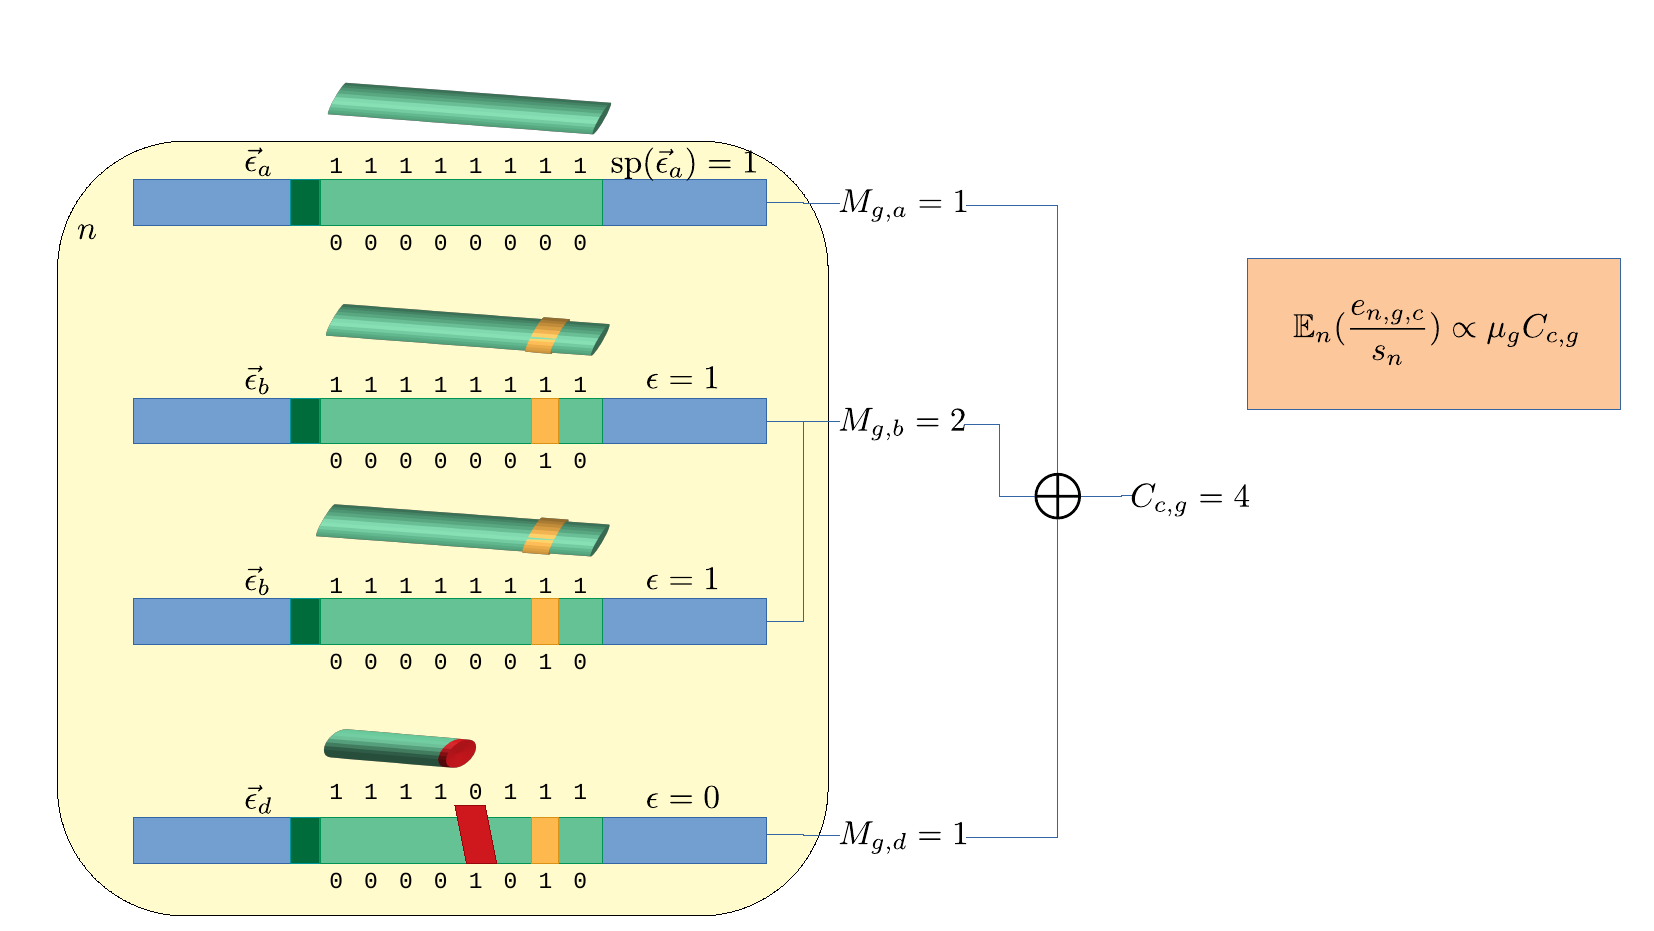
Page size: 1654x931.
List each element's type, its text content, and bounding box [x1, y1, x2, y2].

text_box 00000010 [314, 442, 607, 484]
text_box [951, 408, 965, 431]
text_box [1234, 484, 1250, 507]
text_box [57, 141, 829, 916]
text_box [893, 419, 904, 436]
text_box [955, 189, 967, 213]
text_box [1174, 501, 1187, 517]
text_box 11111111 [314, 566, 607, 608]
text_box 00000000 [314, 223, 607, 265]
text_box [1131, 483, 1156, 508]
text_box [839, 189, 873, 213]
text_box [1247, 258, 1621, 410]
text_box [871, 425, 883, 441]
text_box 11111111 [314, 365, 607, 407]
text_box [1034, 472, 1081, 520]
text_box 00001010 [314, 861, 607, 903]
text_box [1155, 501, 1166, 512]
text_box [954, 821, 967, 845]
text_box 00000010 [314, 643, 607, 685]
text_box [839, 821, 874, 845]
text_box [871, 838, 884, 854]
text_box [893, 206, 906, 218]
text_box [839, 407, 873, 431]
text_box [893, 832, 906, 850]
text_box [871, 206, 883, 222]
text_box 11110111 [314, 773, 607, 815]
text_box 11111111 [314, 147, 607, 189]
